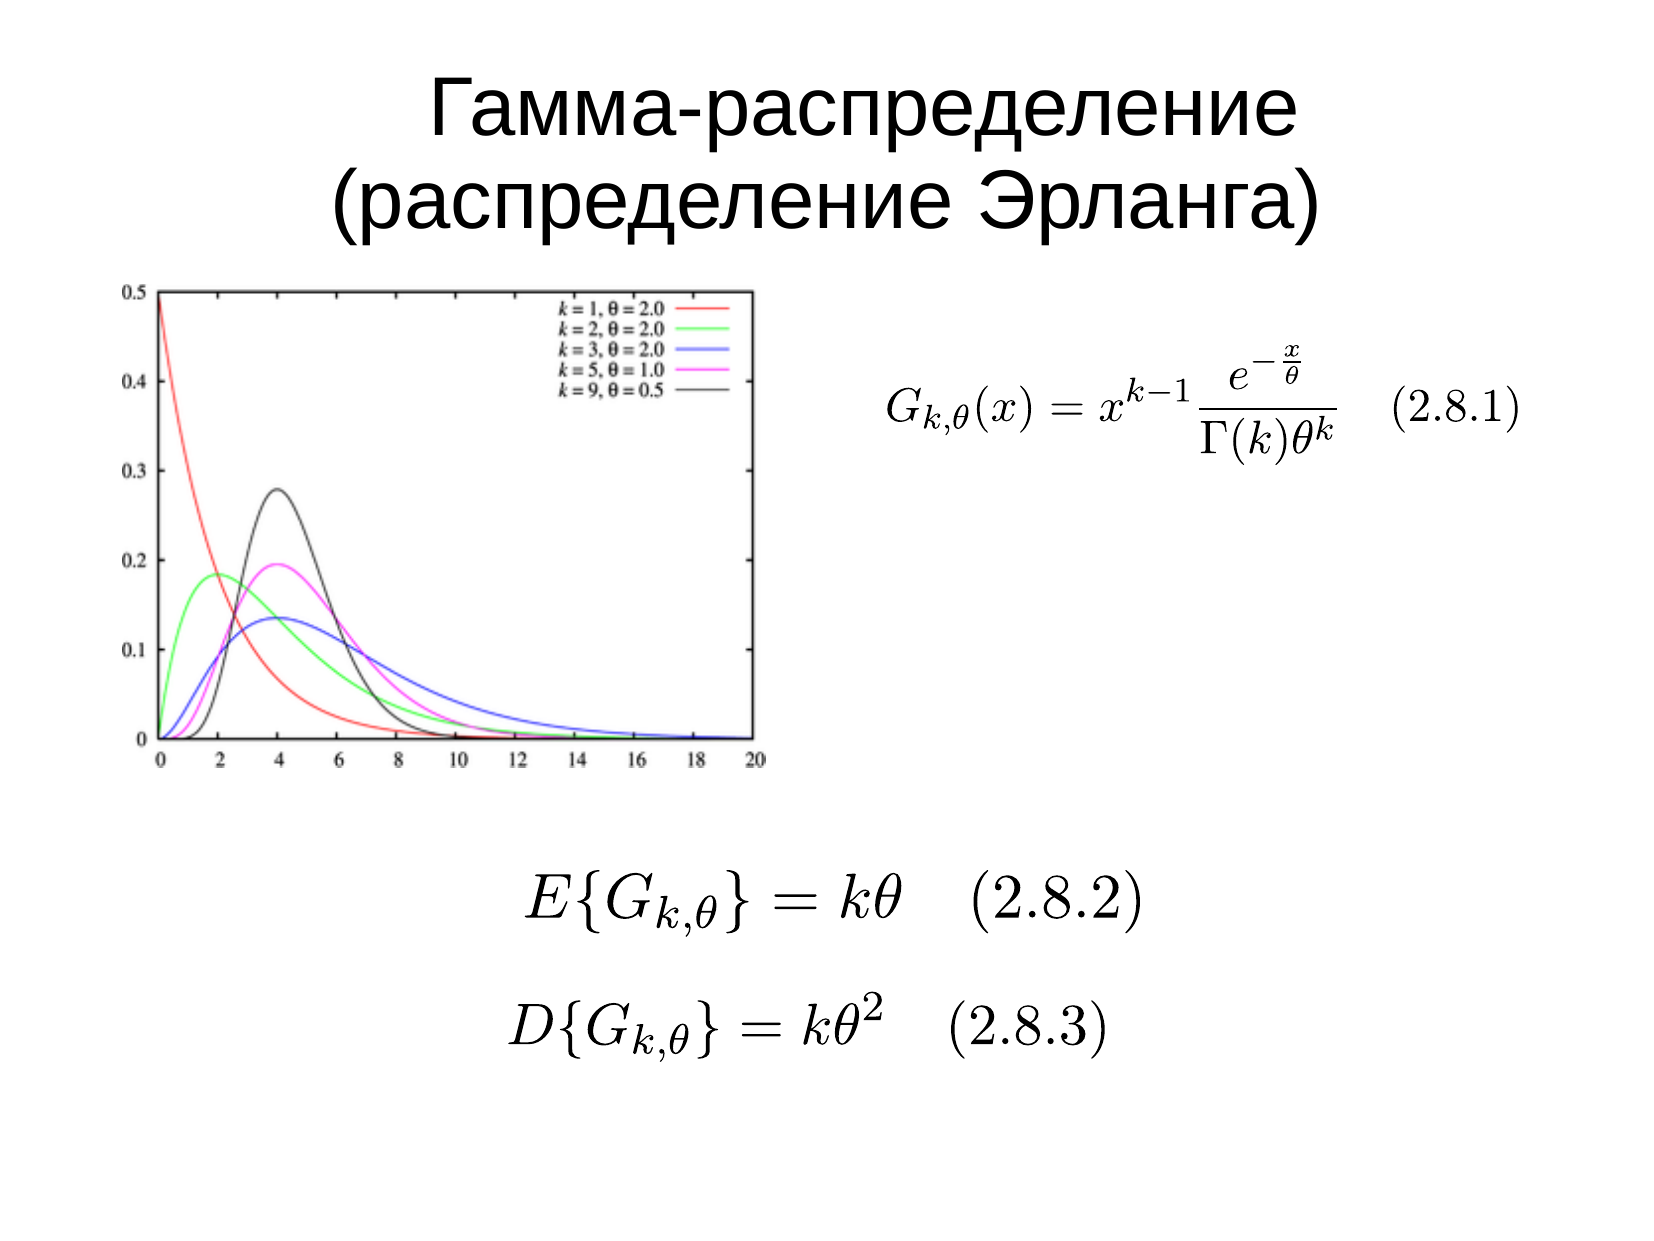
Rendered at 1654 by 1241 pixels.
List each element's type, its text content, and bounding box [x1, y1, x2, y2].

picture [504, 990, 1107, 1064]
title Гамма-распределение (распределение Эрланга) [82, 49, 1571, 257]
picture [122, 284, 766, 768]
picture [885, 345, 1518, 466]
picture [522, 870, 1141, 937]
